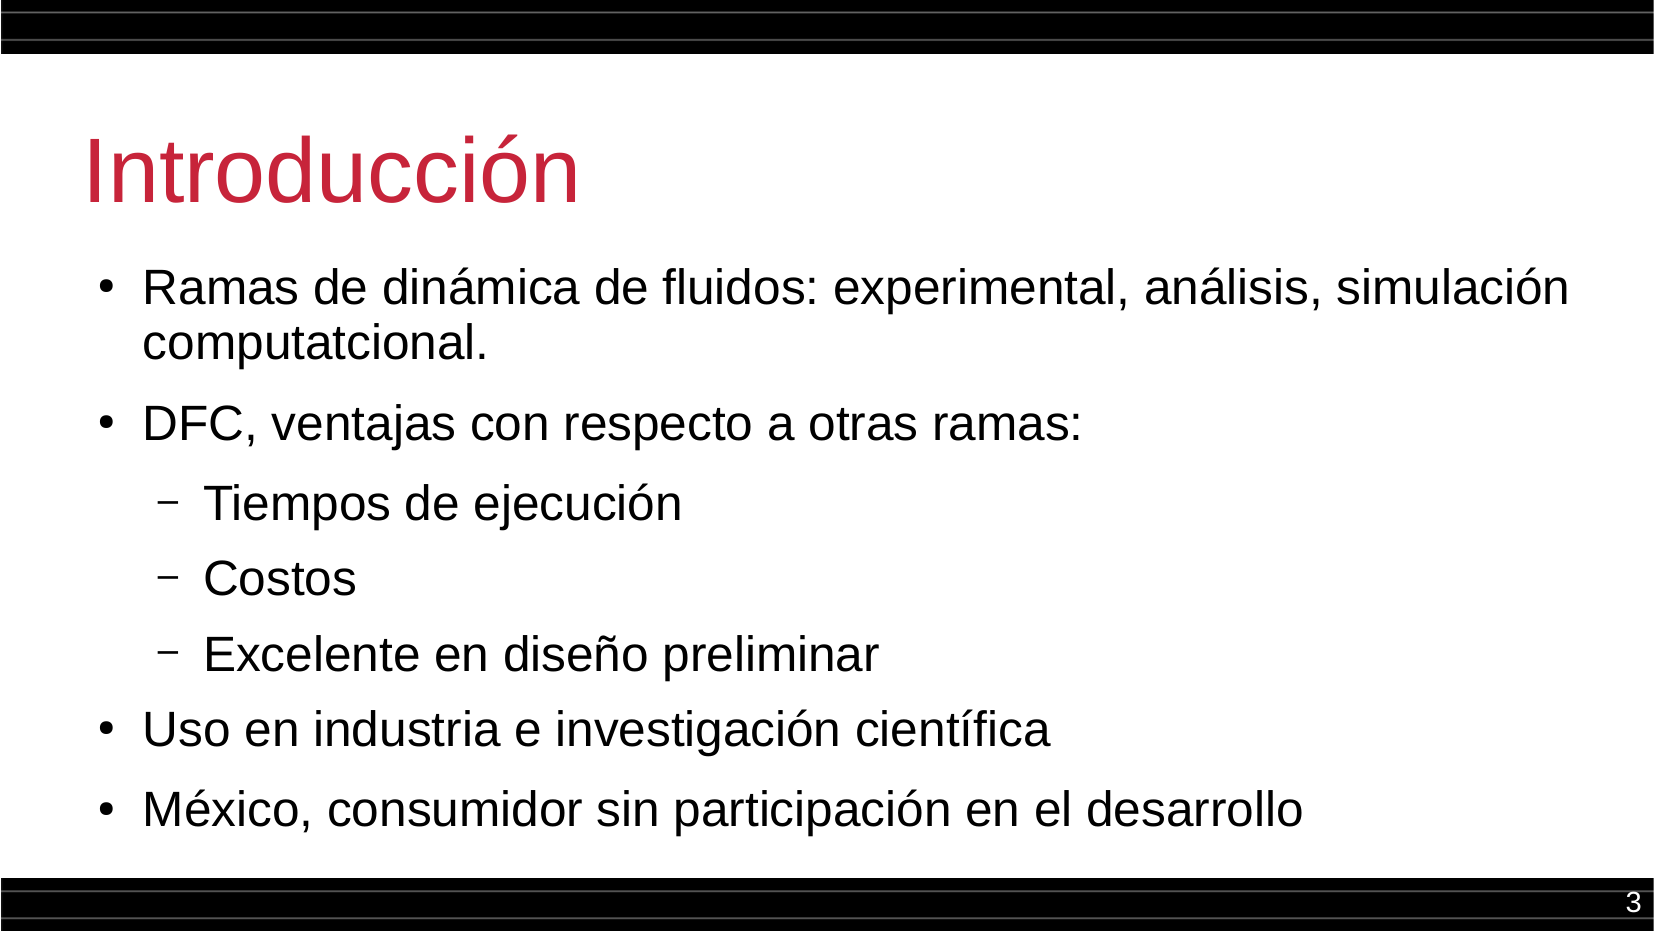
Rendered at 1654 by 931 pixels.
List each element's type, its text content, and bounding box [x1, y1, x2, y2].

title Introducción [82, 92, 1571, 249]
list Ramas de dinámica de fluidos: experimental, análisis, simulación computatcional. DFC, ventajas con respecto a otras ramas: Tiempos de ejecución Costos Excelente en diseño preliminar Uso en industria e investigación científica México, consumidor sin participación en el desarrollo [82, 259, 1571, 839]
picture [1, 0, 1654, 54]
picture [1, 878, 1654, 931]
